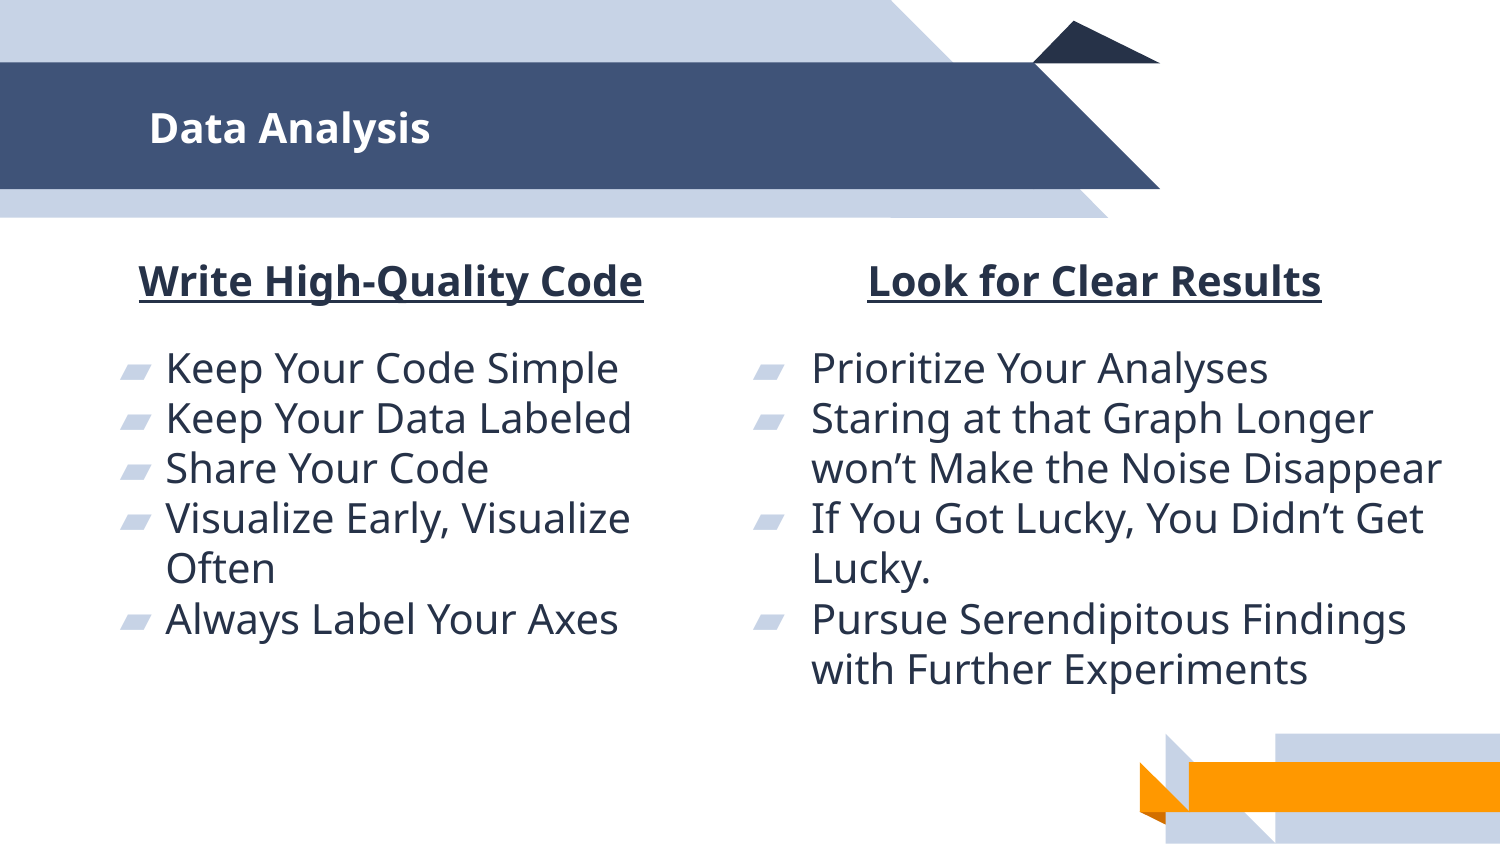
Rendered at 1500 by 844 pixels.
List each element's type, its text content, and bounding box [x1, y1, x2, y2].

list Look for Clear Results [721, 239, 1468, 310]
list Write High-Quality Code [94, 239, 688, 310]
title Data Analysis [133, 64, 997, 190]
list Prioritize Your Analyses Staring at that Graph Longer won’t Make the Noise Disappear If You Got Lucky, You Didn’t Get Lucky. Pursue Serendipitous Findings with Further Experiments [721, 327, 1468, 775]
list Keep Your Code Simple Keep Your Data Labeled Share Your Code Visualize Early, Visualize Often Always Label Your Axes [94, 327, 688, 775]
